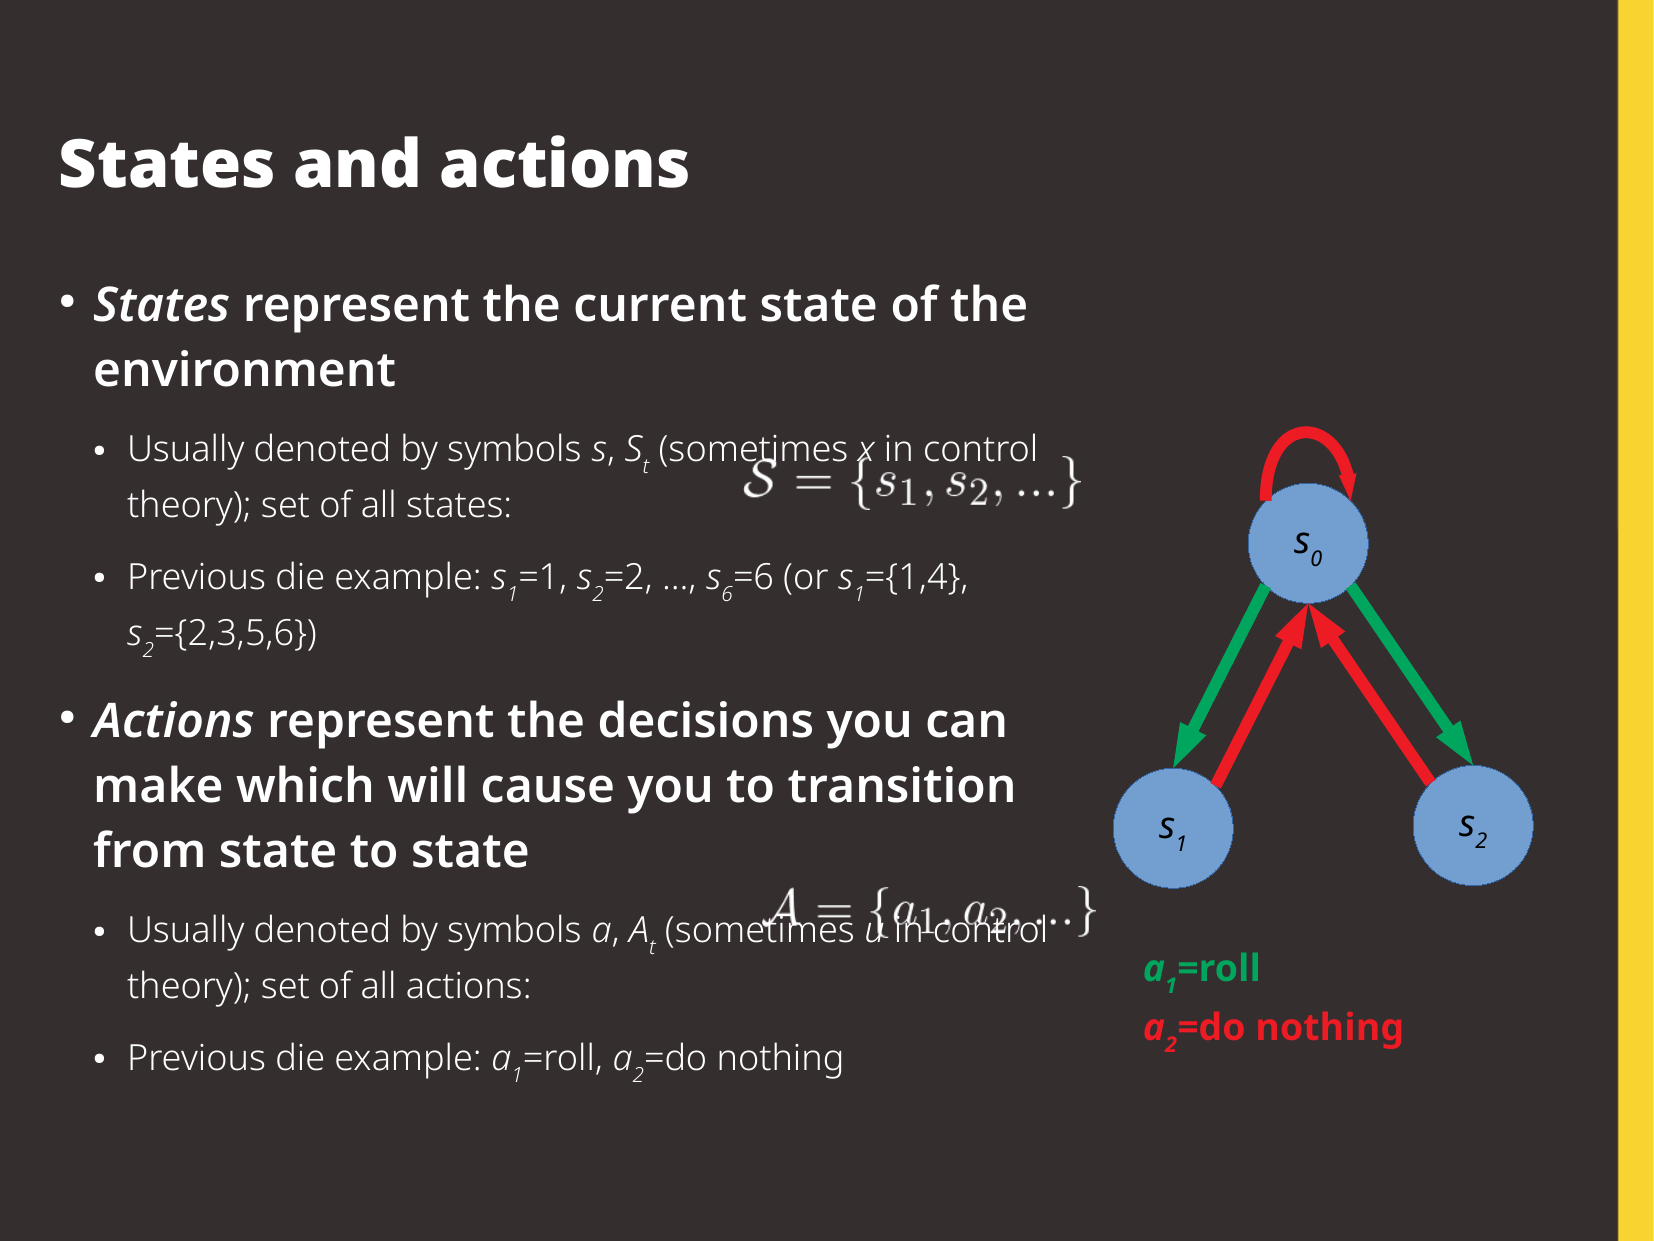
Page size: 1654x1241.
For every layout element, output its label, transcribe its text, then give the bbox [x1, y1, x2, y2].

list States represent the current state of the environment Usually denoted by symbols s, St (sometimes x in control theory); set of all states: Previous die example: s1=1, s2=2, …, s6=6 (or s1={1,4}, s2={2,3,5,6}) Actions represent the decisions you can make which will cause you to transition from state to state Usually denoted by symbols a, At (sometimes u in control theory); set of all actions: Previous die example: a1=roll, a2=do nothing [59, 270, 1111, 1093]
text_box a1=roll a2=do nothing [1128, 934, 1549, 1058]
text_box s0 [1248, 483, 1369, 604]
title States and actions [59, 59, 1595, 207]
text_box s1 [1113, 768, 1234, 889]
picture [0, 0, 1654, 1241]
text_box s2 [1413, 765, 1534, 886]
